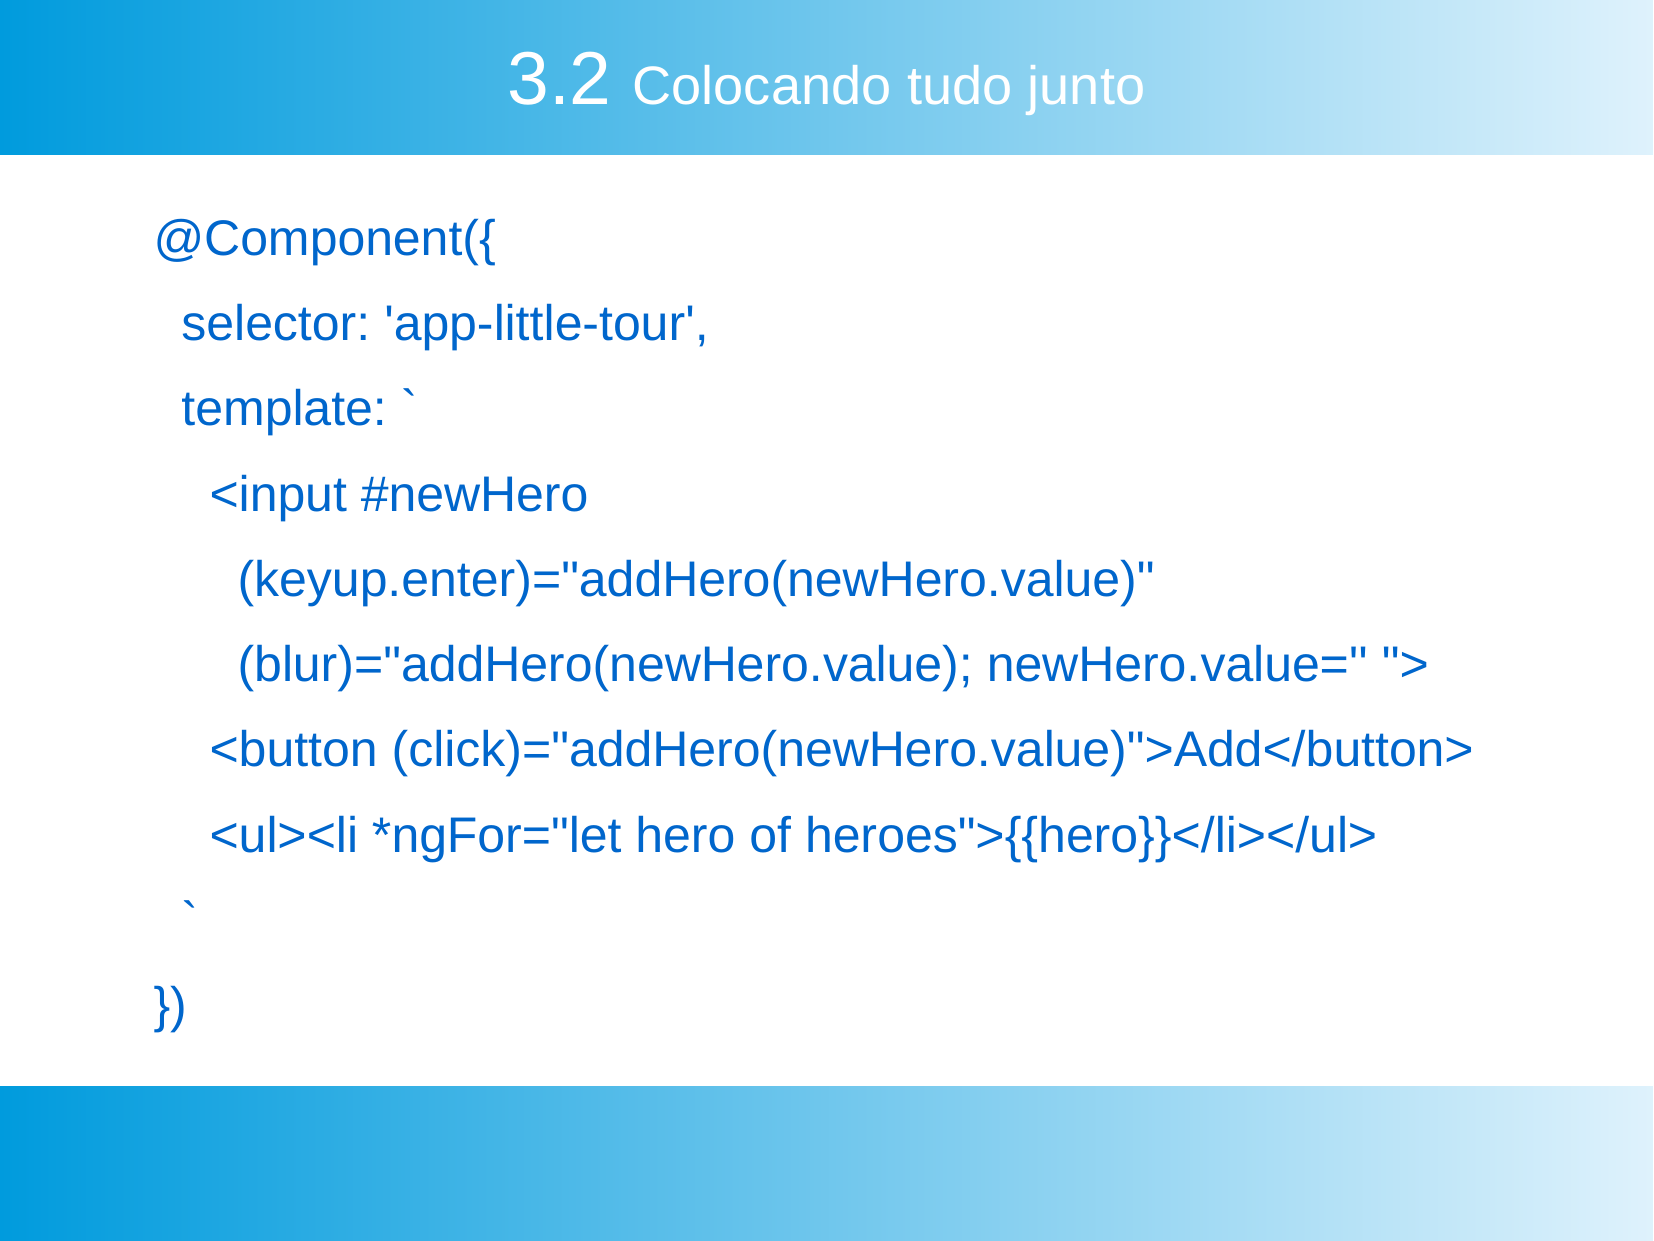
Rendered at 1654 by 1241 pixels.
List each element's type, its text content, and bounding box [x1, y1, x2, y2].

list @Component({ selector: 'app-little-tour', template: ` <input #newHero (keyup.enter)="addHero(newHero.value)" (blur)="addHero(newHero.value); newHero.value='' "> <button (click)="addHero(newHero.value)">Add</button> <ul><li *ngFor="let hero of heroes">{{hero}}</li></ul> ` }) [82, 210, 1571, 1036]
title 3.2 Colocando tudo junto [82, 5, 1571, 151]
